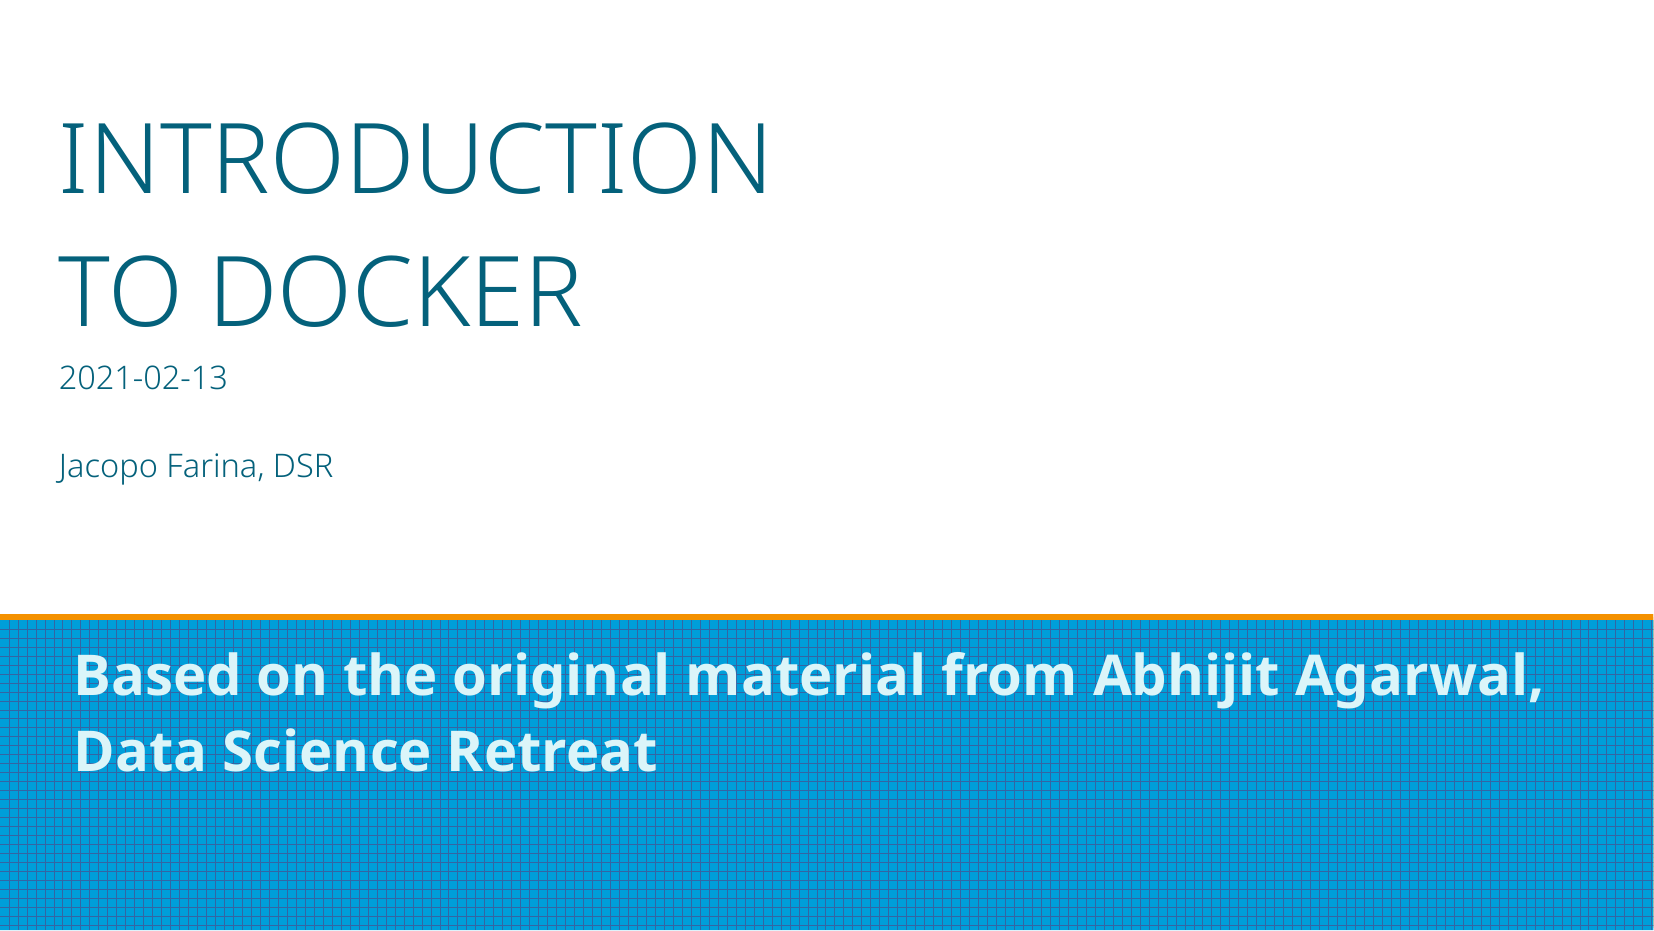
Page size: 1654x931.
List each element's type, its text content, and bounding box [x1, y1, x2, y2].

subtitle Based on the original material from Abhijit Agarwal, Data Science Retreat [73, 634, 1551, 827]
title INTRODUCTION TO DOCKER 2021-02-13 Jacopo Farina, DSR [59, 88, 1536, 621]
